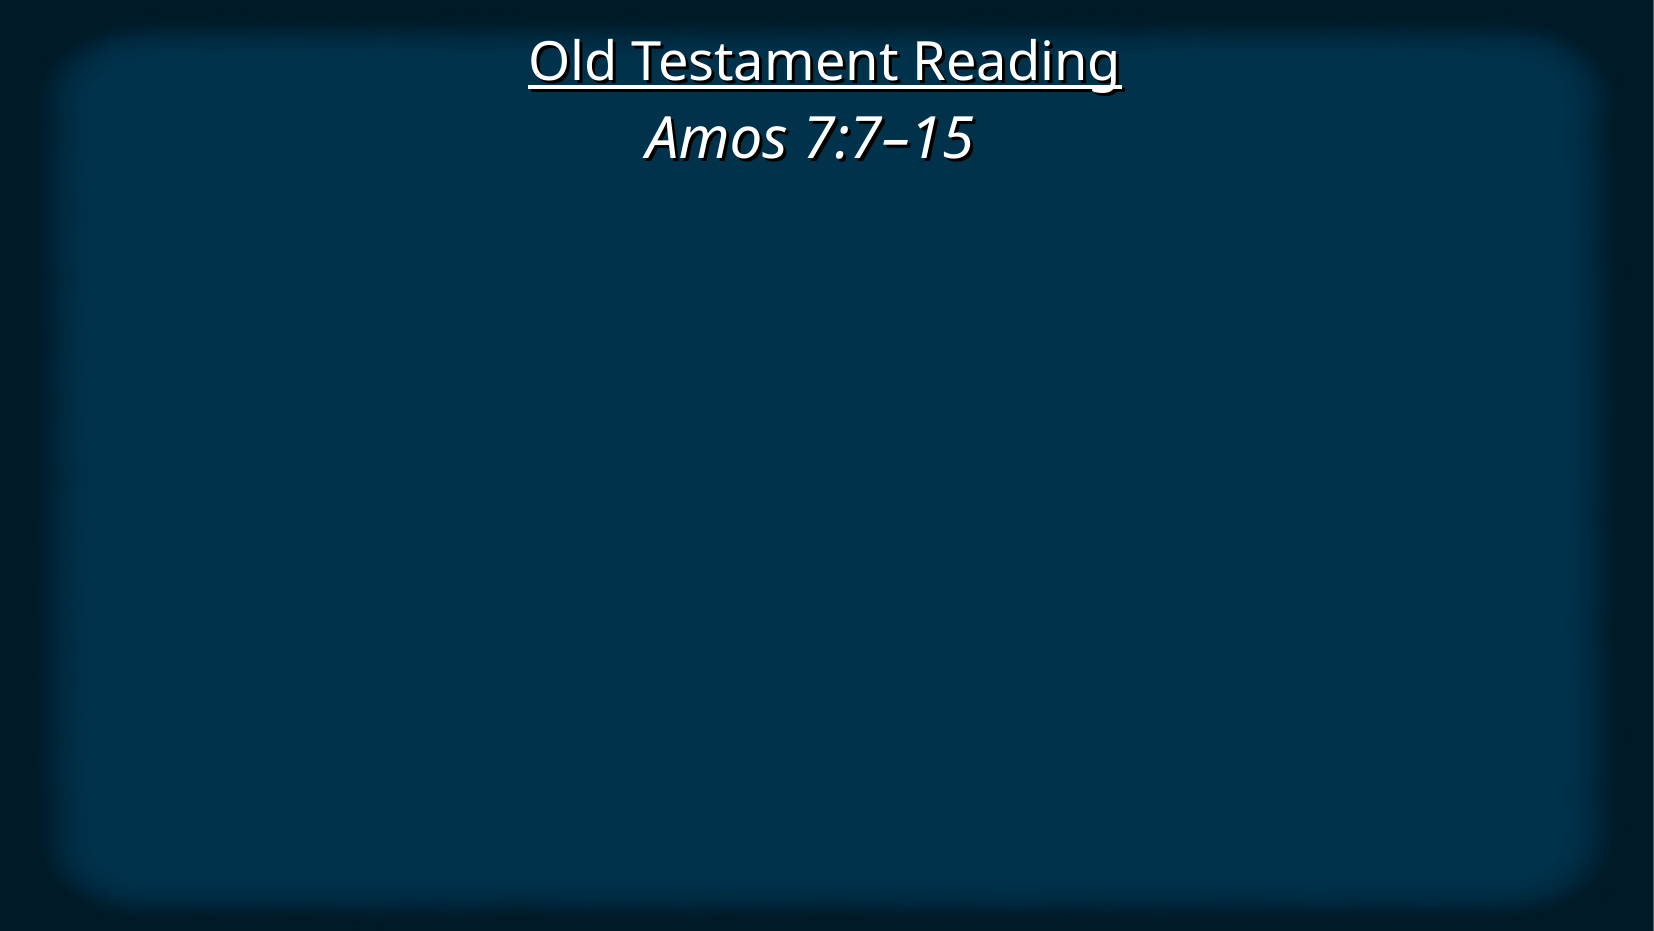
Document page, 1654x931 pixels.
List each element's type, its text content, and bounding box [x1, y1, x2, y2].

text_box Old Testament Reading Amos 7:7–15 [90, 15, 1561, 179]
picture [0, 0, 1654, 931]
